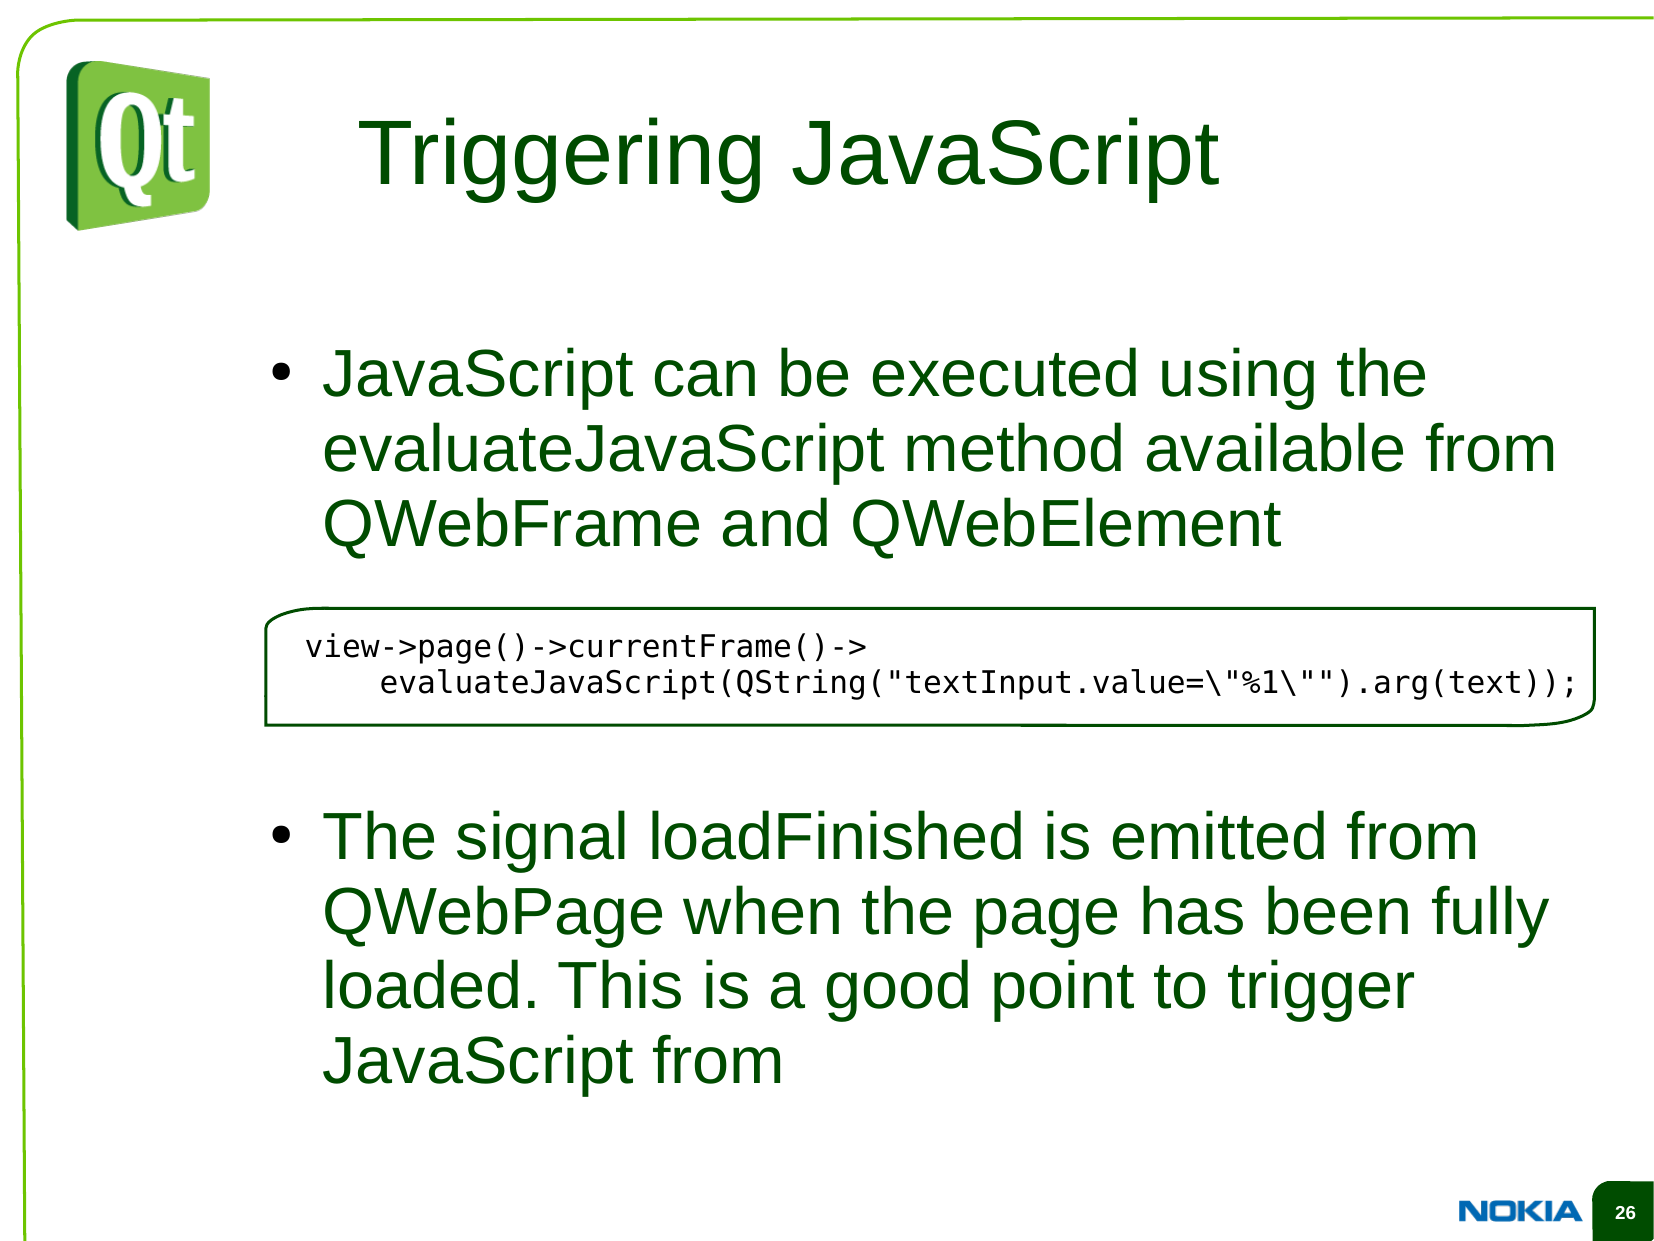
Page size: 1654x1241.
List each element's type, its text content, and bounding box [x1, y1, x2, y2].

list JavaScript can be executed using the evaluateJavaScript method available from QWebFrame and QWebElement The signal loadFinished is emitted from QWebPage when the page has been fully loaded. This is a good point to trigger JavaScript from [268, 610, 1571, 724]
picture [66, 61, 210, 231]
list JavaScript can be executed using the evaluateJavaScript method available from QWebFrame and QWebElement The signal loadFinished is emitted from QWebPage when the page has been fully loaded. This is a good point to trigger JavaScript from [251, 336, 1571, 1141]
text_box view->page()->currentFrame()-> evaluateJavaScript(QString("textInput.value=\"%1\"").arg(text)); [289, 621, 1592, 709]
picture [1459, 1200, 1583, 1222]
title Triggering JavaScript [251, 56, 1327, 250]
